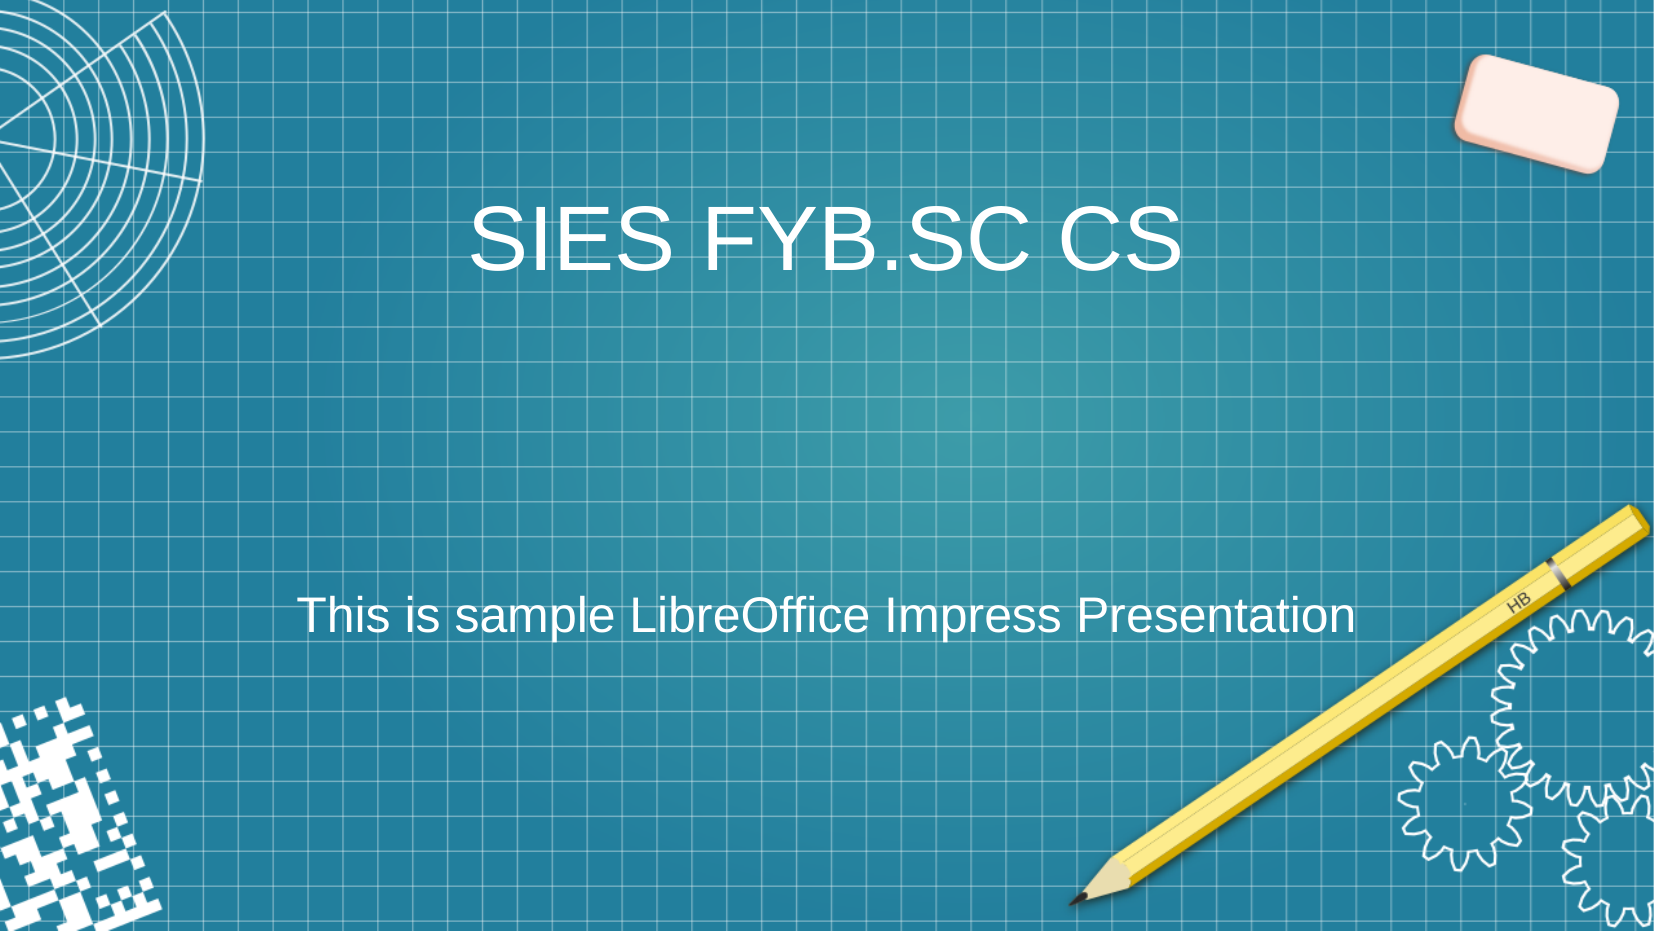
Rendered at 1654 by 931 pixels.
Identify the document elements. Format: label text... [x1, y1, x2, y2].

subtitle This is sample LibreOffice Impress Presentation [82, 389, 1571, 842]
title SIES FYB.SC CS [82, 132, 1571, 346]
picture [0, 0, 1654, 931]
